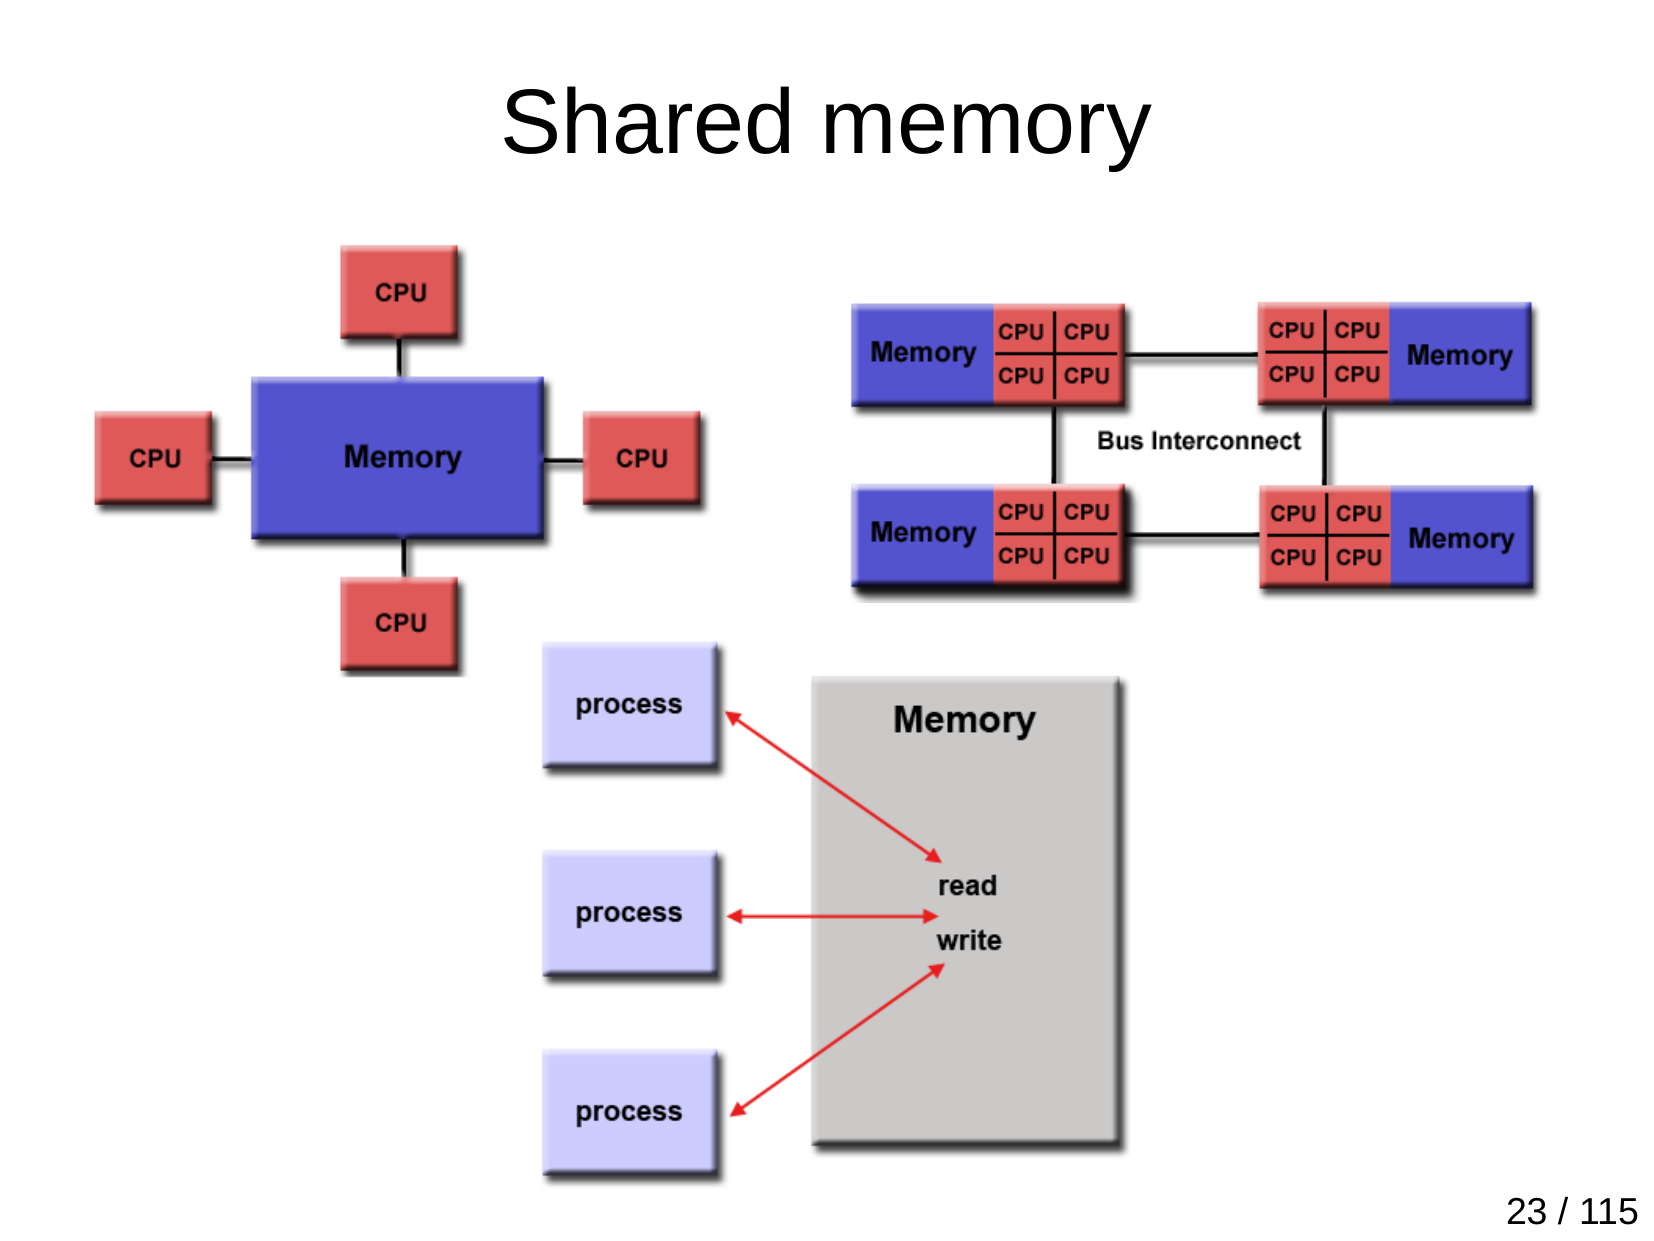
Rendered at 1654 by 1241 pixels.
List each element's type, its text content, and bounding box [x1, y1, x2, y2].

picture [73, 236, 1134, 1190]
text_box <number> / 115 [1380, 1183, 1654, 1241]
picture [814, 296, 1571, 603]
text_box Shared memory [82, 49, 1571, 190]
